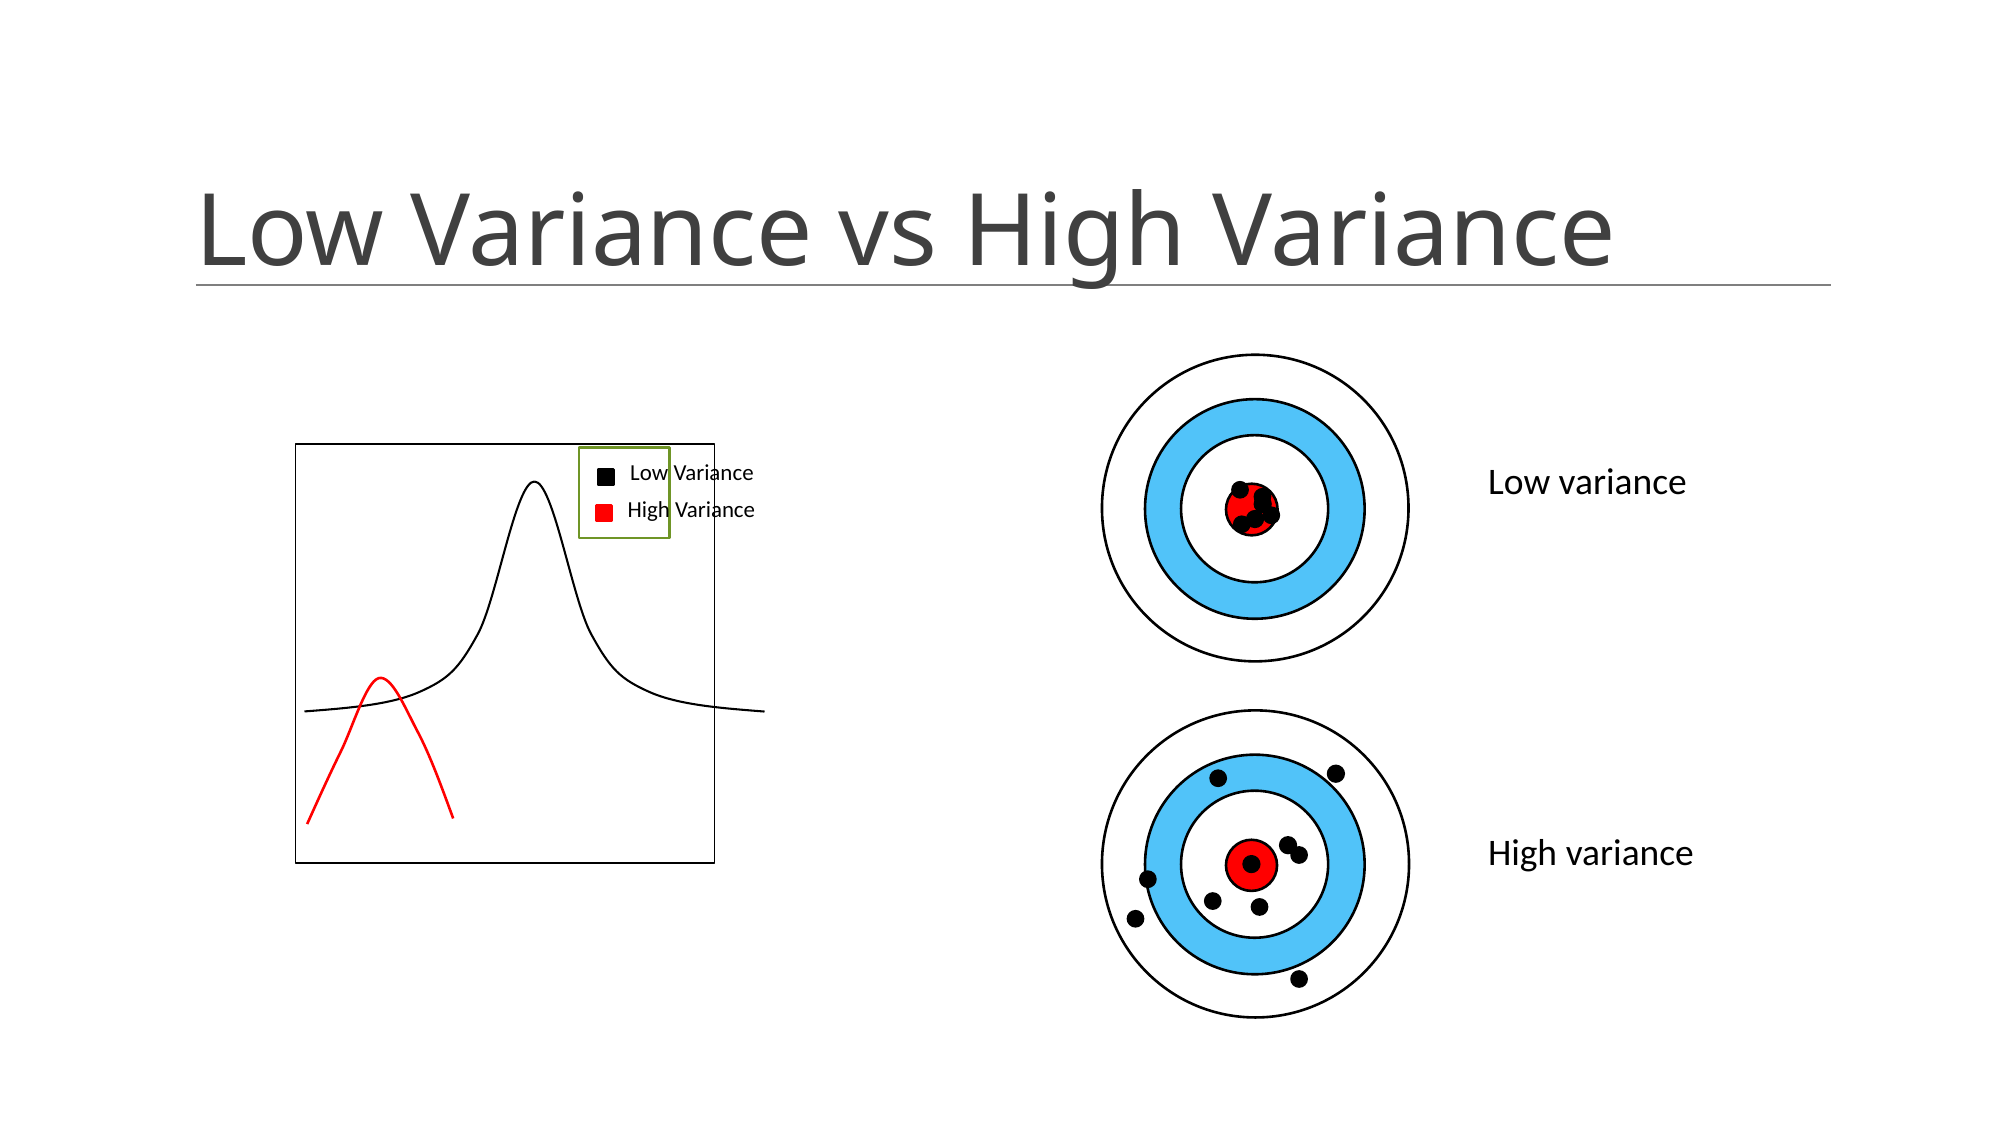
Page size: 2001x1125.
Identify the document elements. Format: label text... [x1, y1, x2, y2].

text_box Low Variance vs High Variance [195, 158, 1742, 275]
text_box High variance [1488, 837, 1749, 881]
text_box High Variance [627, 500, 790, 528]
text_box [0, 0, 1410, 1125]
text_box [1110, 275, 1126, 284]
text_box Low Variance [630, 463, 785, 491]
text_box Low variance [1488, 466, 1737, 511]
